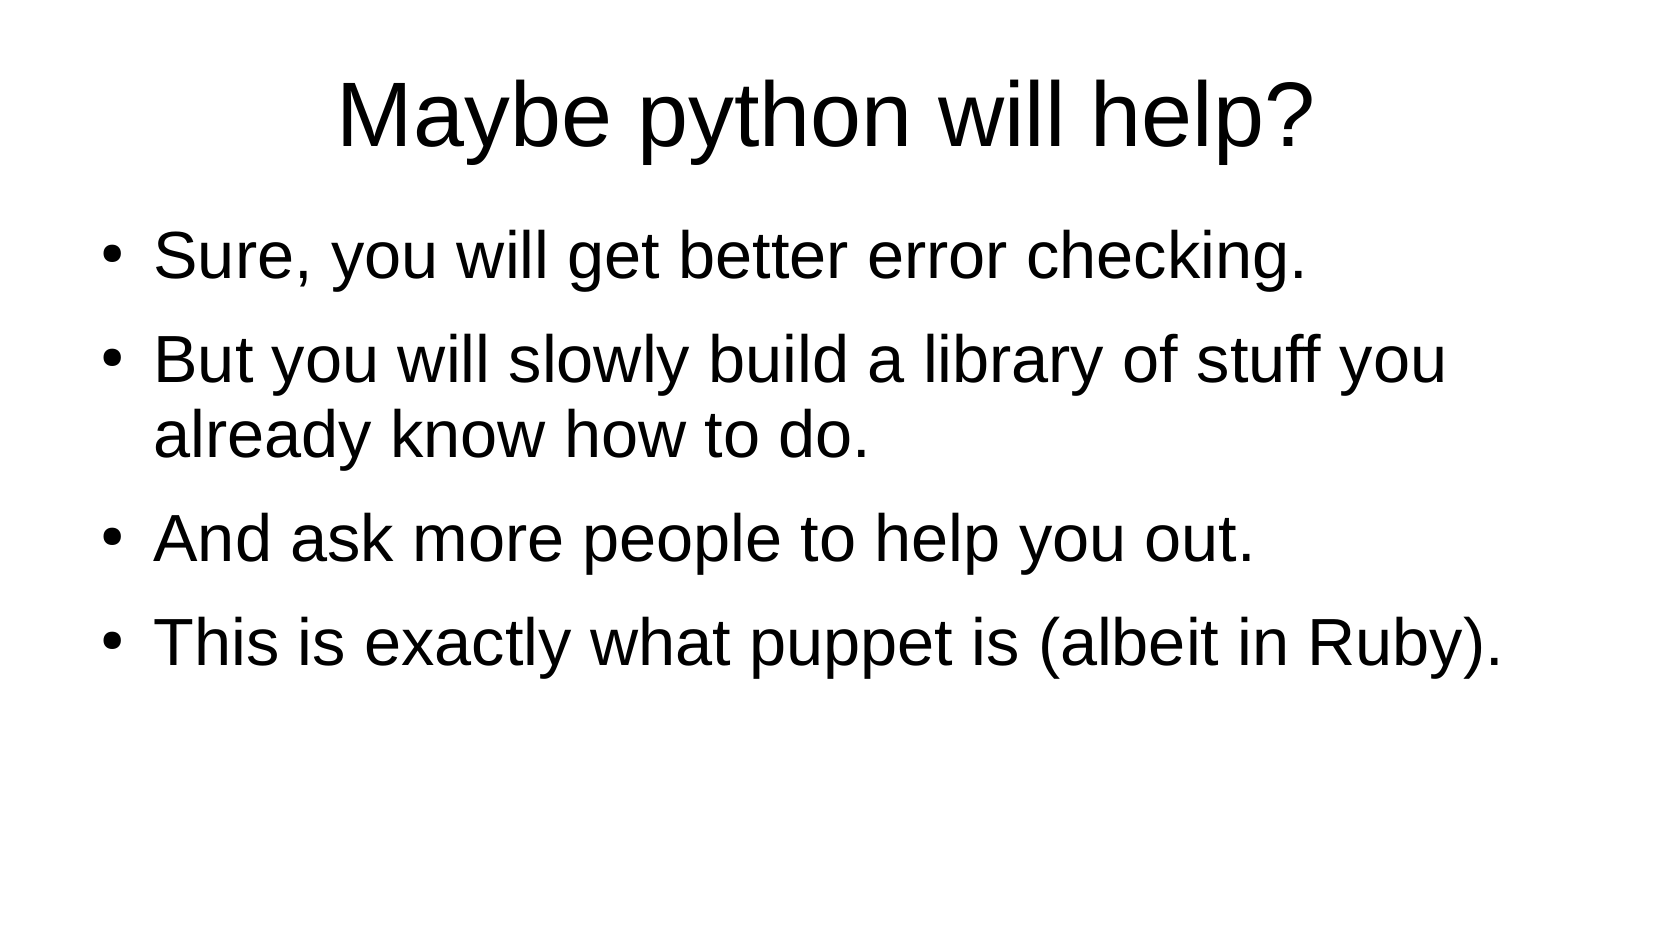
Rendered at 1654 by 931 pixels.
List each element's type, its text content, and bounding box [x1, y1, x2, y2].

title Maybe python will help? [82, 37, 1571, 193]
list Sure, you will get better error checking. But you will slowly build a library of stuff you already know how to do. And ask more people to help you out. This is exactly what puppet is (albeit in Ruby). [82, 217, 1571, 758]
